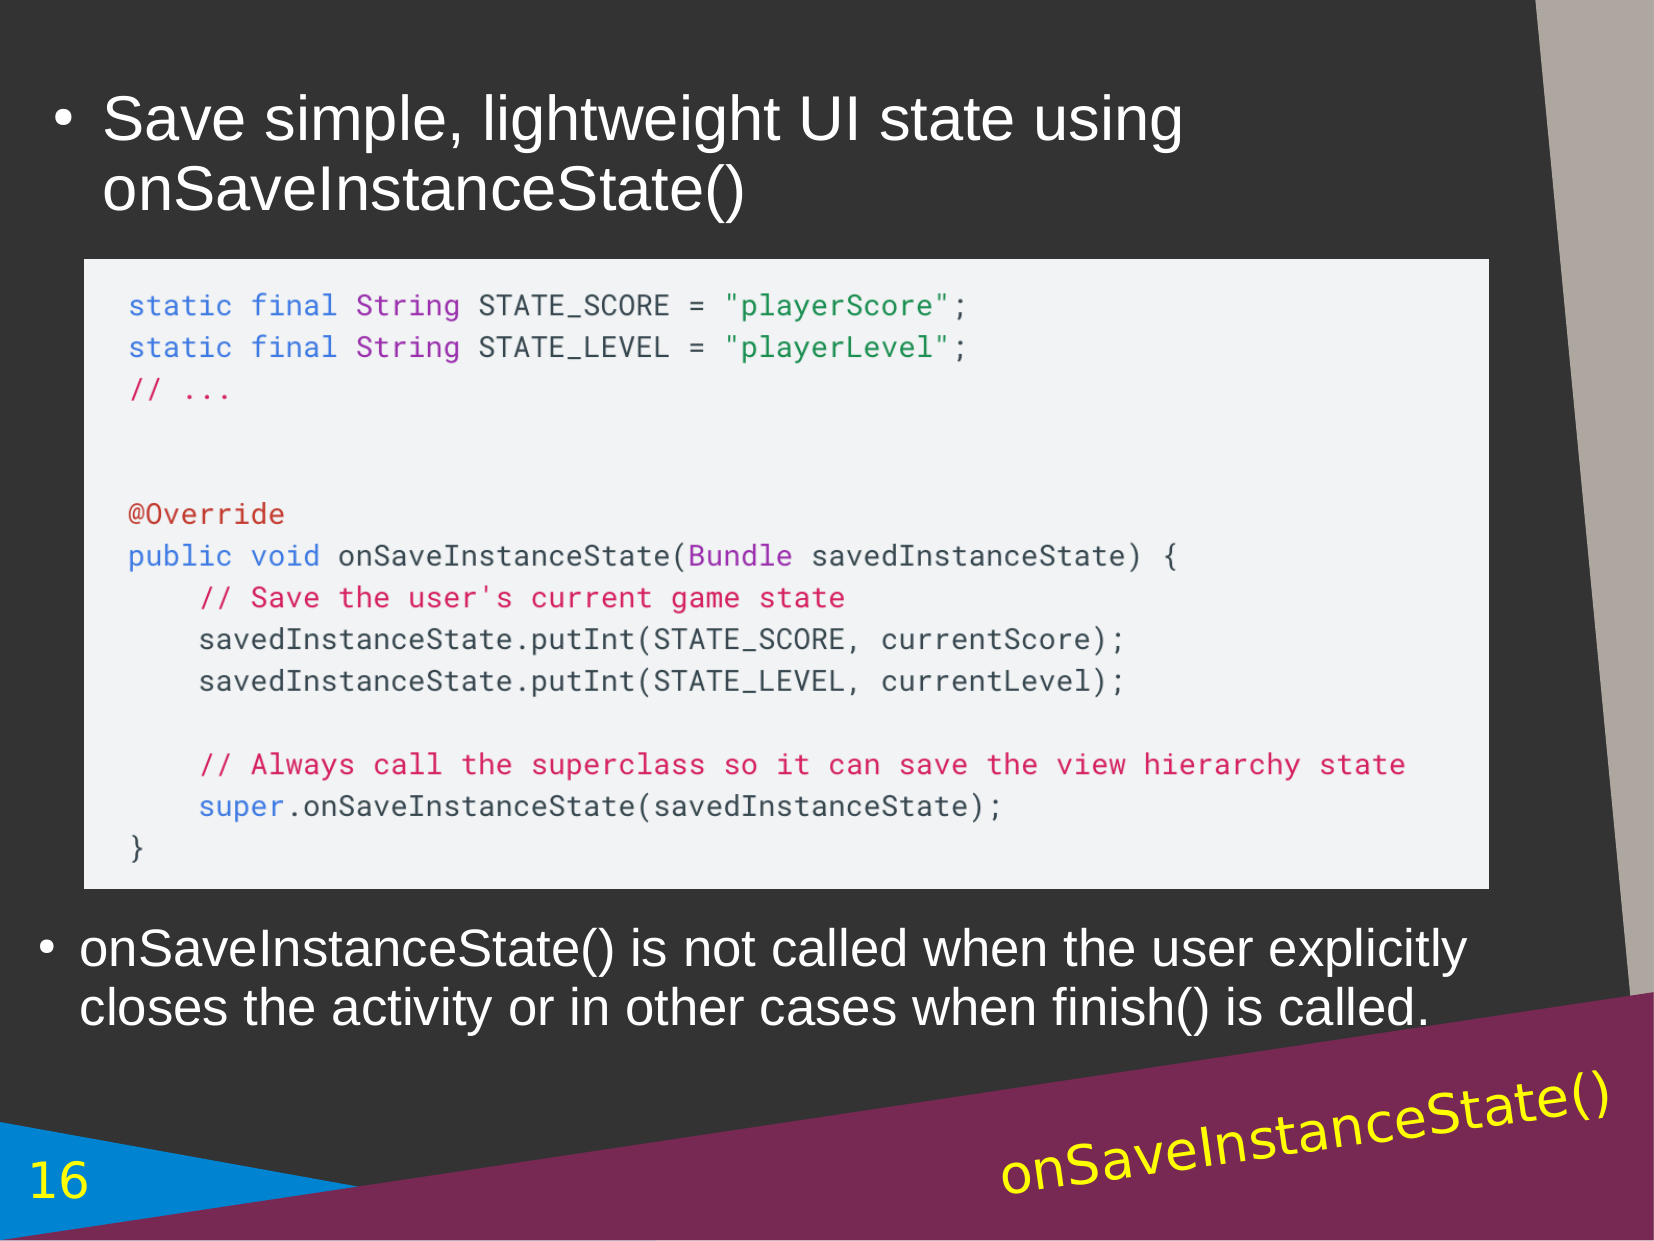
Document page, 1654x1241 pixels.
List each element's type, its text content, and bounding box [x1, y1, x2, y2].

picture [84, 259, 1489, 889]
list Save simple, lightweight UI state using onSaveInstanceState() [35, 82, 1524, 225]
list onSaveInstanceState() is not called when the user explicitly closes the activity or in other cases when finish() is called. [23, 907, 1512, 1049]
title onSaveInstanceState() [956, 995, 1654, 1241]
